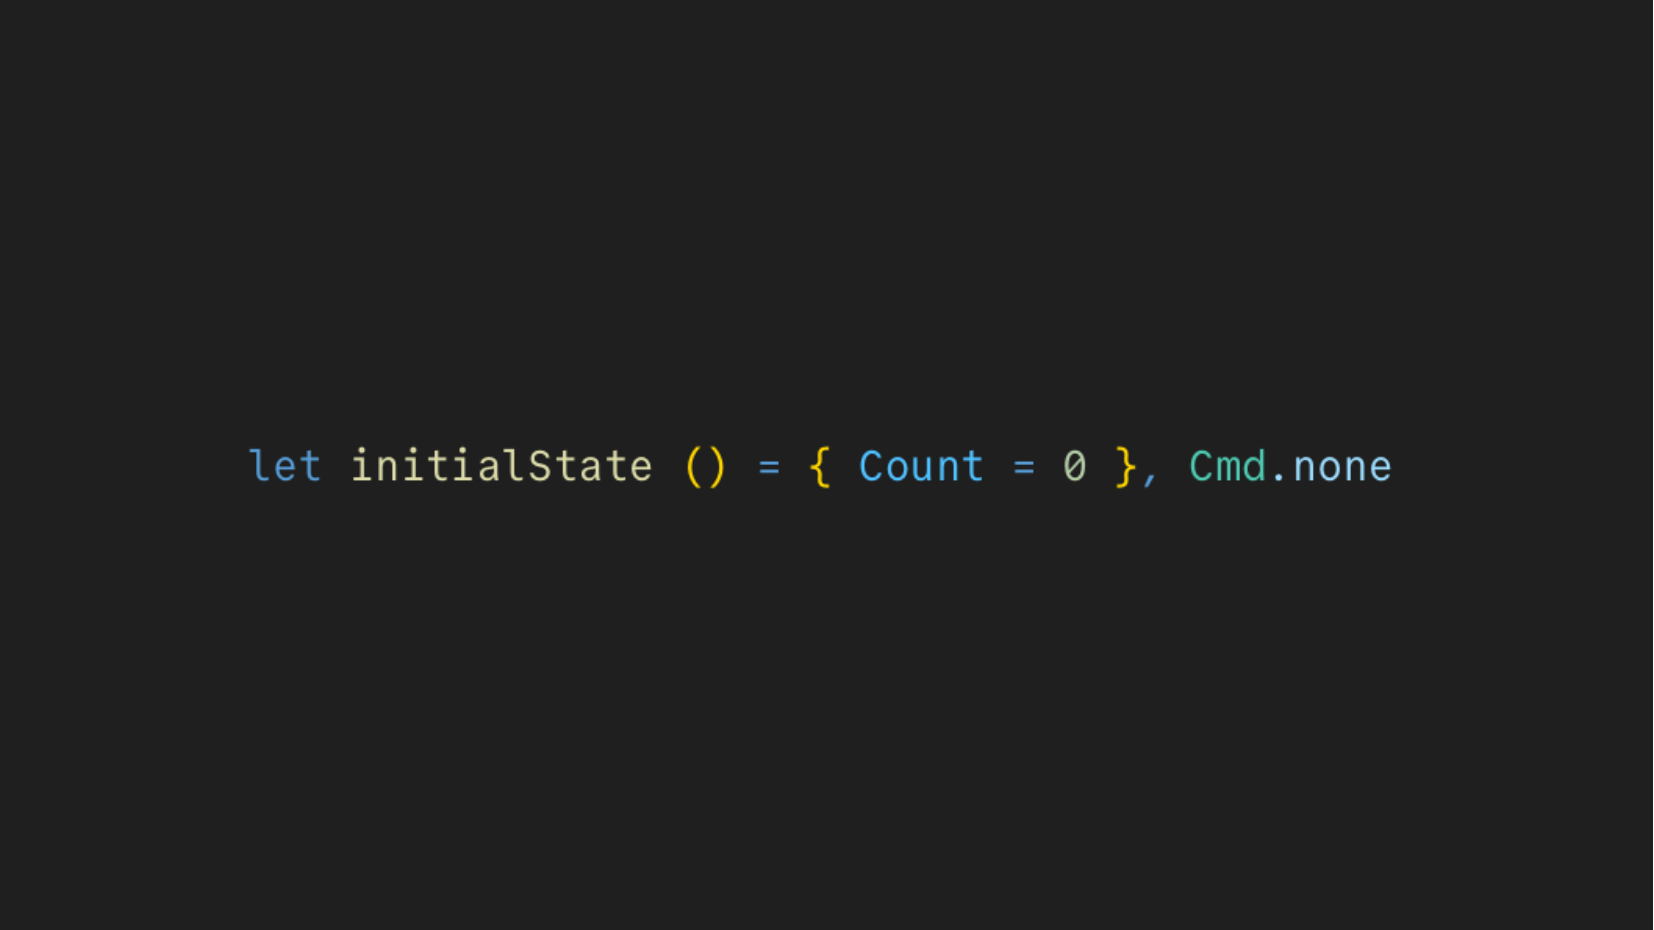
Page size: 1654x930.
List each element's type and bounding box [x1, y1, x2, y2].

picture [241, 429, 1412, 501]
